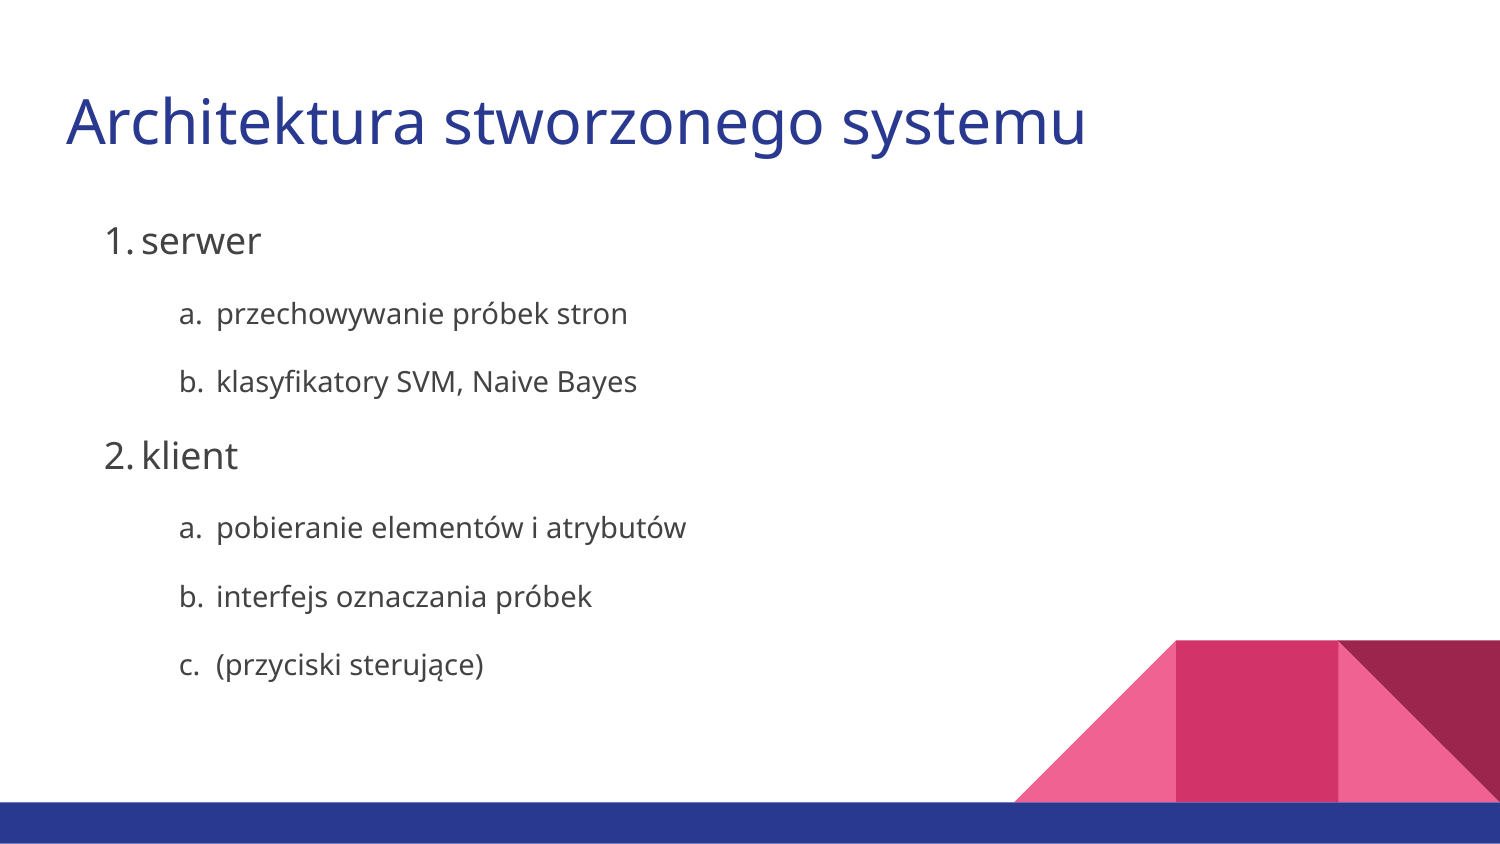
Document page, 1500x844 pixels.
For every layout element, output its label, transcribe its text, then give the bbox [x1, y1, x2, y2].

list serwer przechowywanie próbek stron klasyfikatory SVM, Naive Bayes klient pobieranie elementów i atrybutów interfejs oznaczania próbek (przyciski sterujące) [51, 201, 1449, 750]
title Architektura stworzonego systemu [51, 67, 1449, 167]
